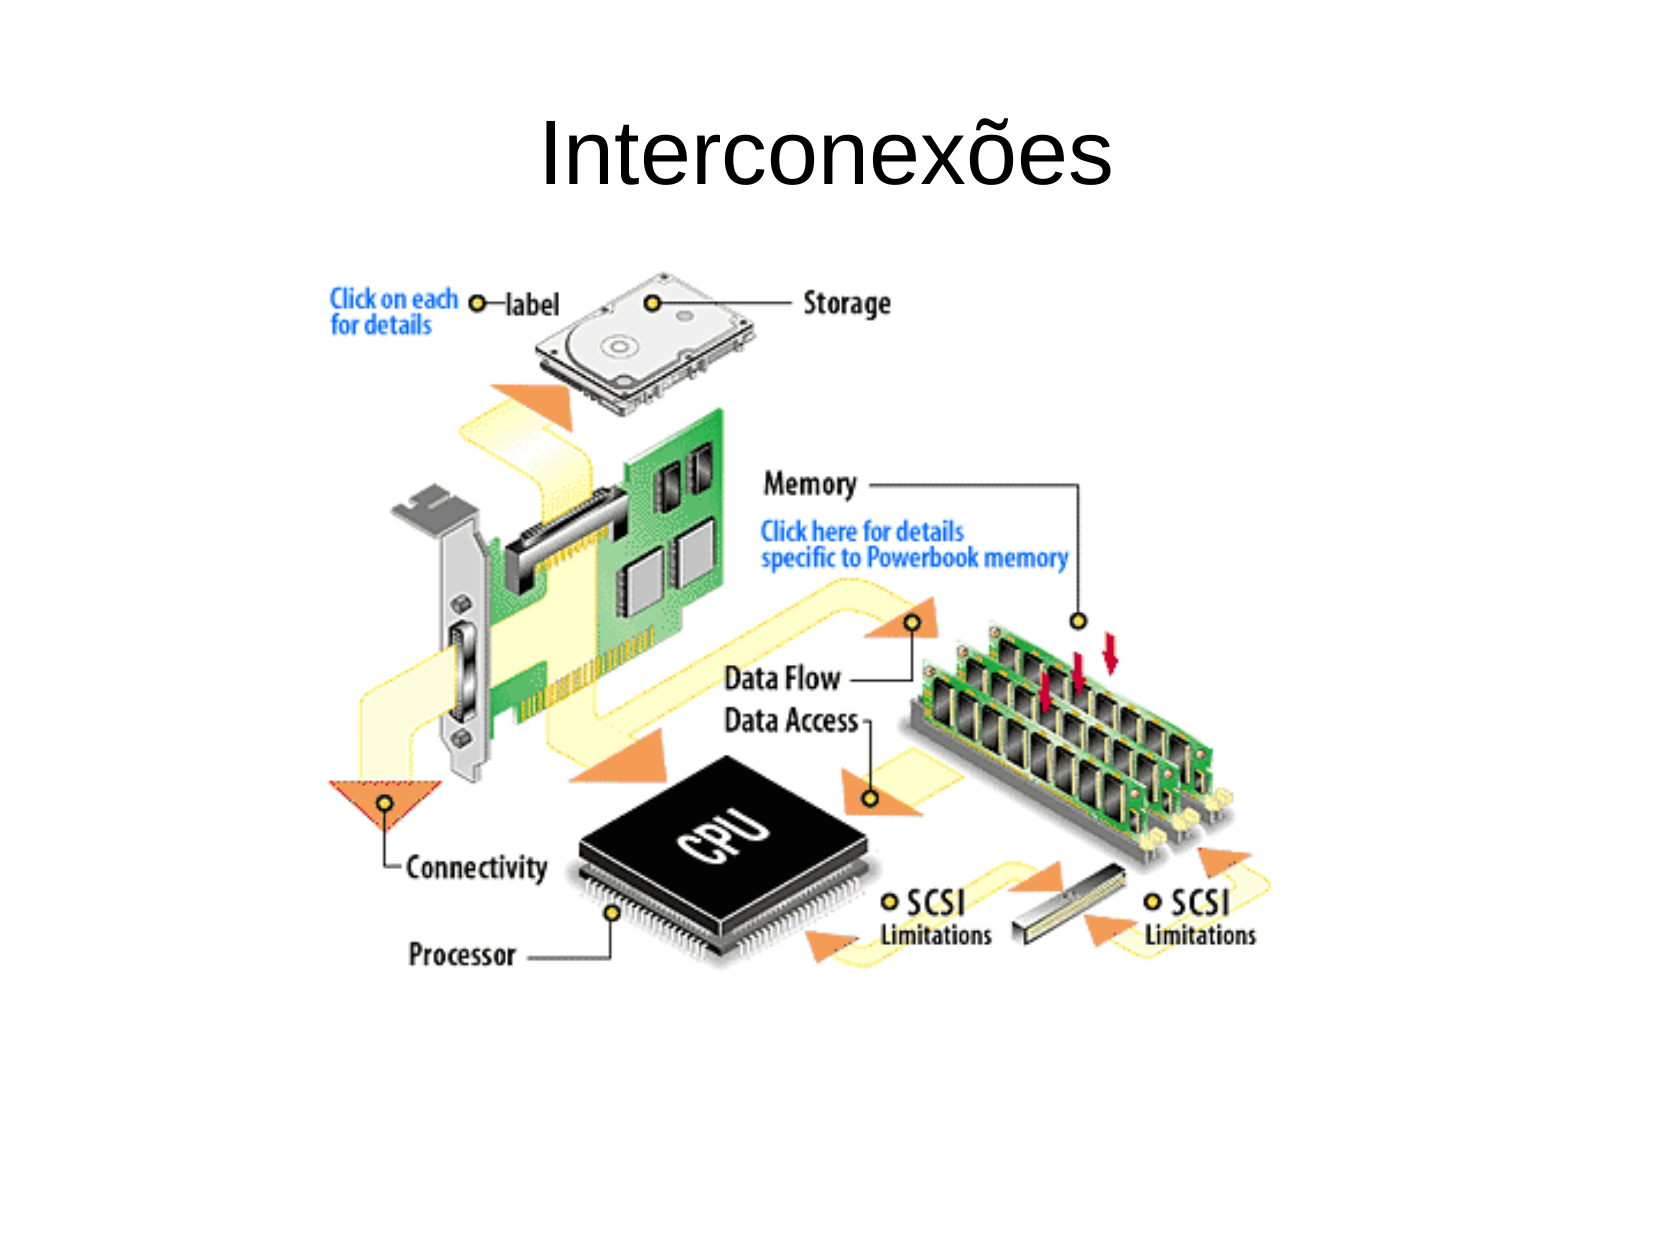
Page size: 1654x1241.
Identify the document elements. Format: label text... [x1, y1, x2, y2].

picture [324, 270, 1271, 975]
title Interconexões [82, 49, 1571, 257]
